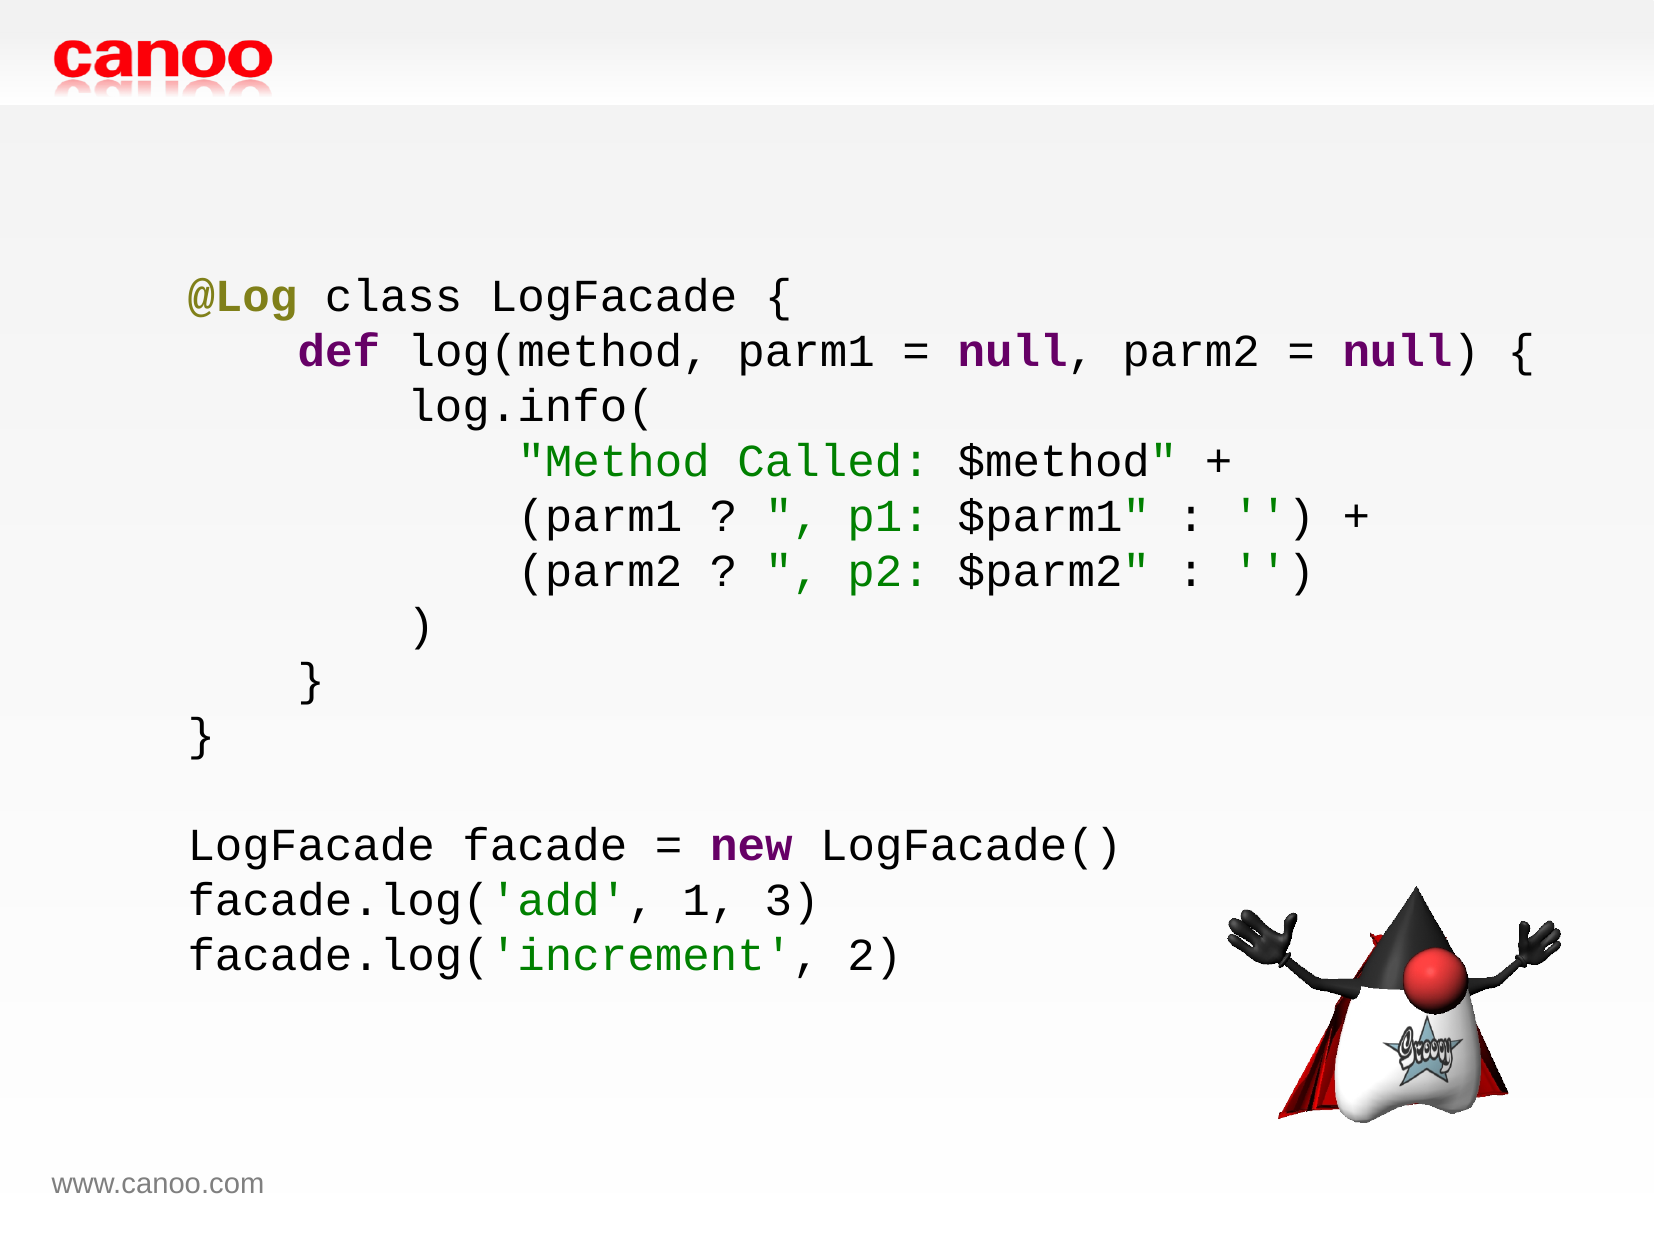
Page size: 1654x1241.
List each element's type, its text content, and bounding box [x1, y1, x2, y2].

picture [1200, 862, 1601, 1163]
picture [51, 37, 273, 119]
text_box @Log class LogFacade { def log(method, parm1 = null, parm2 = null) { log.info( "Method Called: $method" + (parm1 ? ", p1: $parm1" : '') + (parm2 ? ", p2: $parm2" : '') ) } } LogFacade facade = new LogFacade() facade.log('add', 1, 3) facade.log('increment', 2) [187, 145, 1609, 1100]
